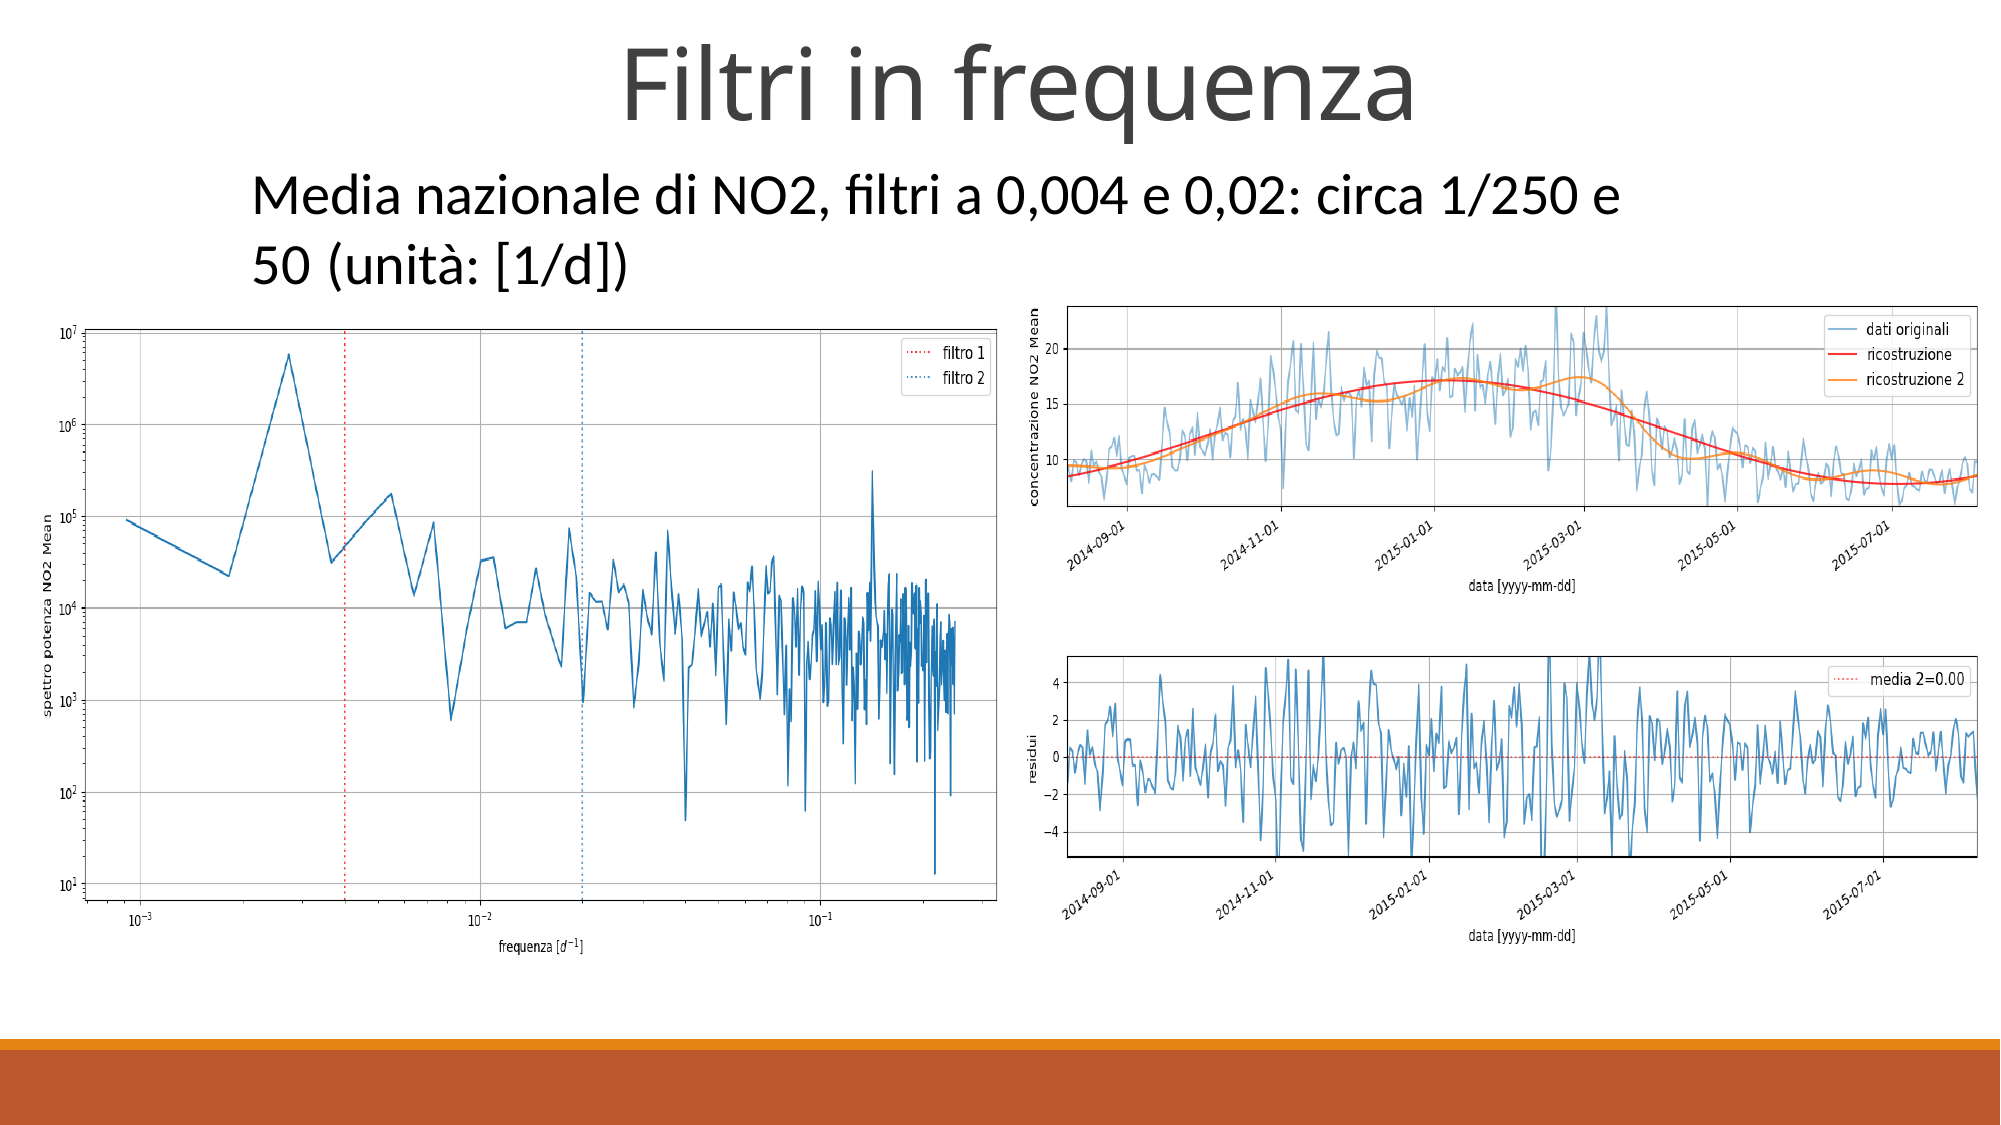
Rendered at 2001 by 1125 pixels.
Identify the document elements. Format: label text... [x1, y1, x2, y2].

title Filtri in frequenza [454, 5, 1585, 148]
text_box Media nazionale di NO2, filtri a 0,004 e 0,02: circa 1/250 e 50 (unità: [1/d]) [236, 148, 1709, 305]
picture [0, 285, 2000, 1006]
